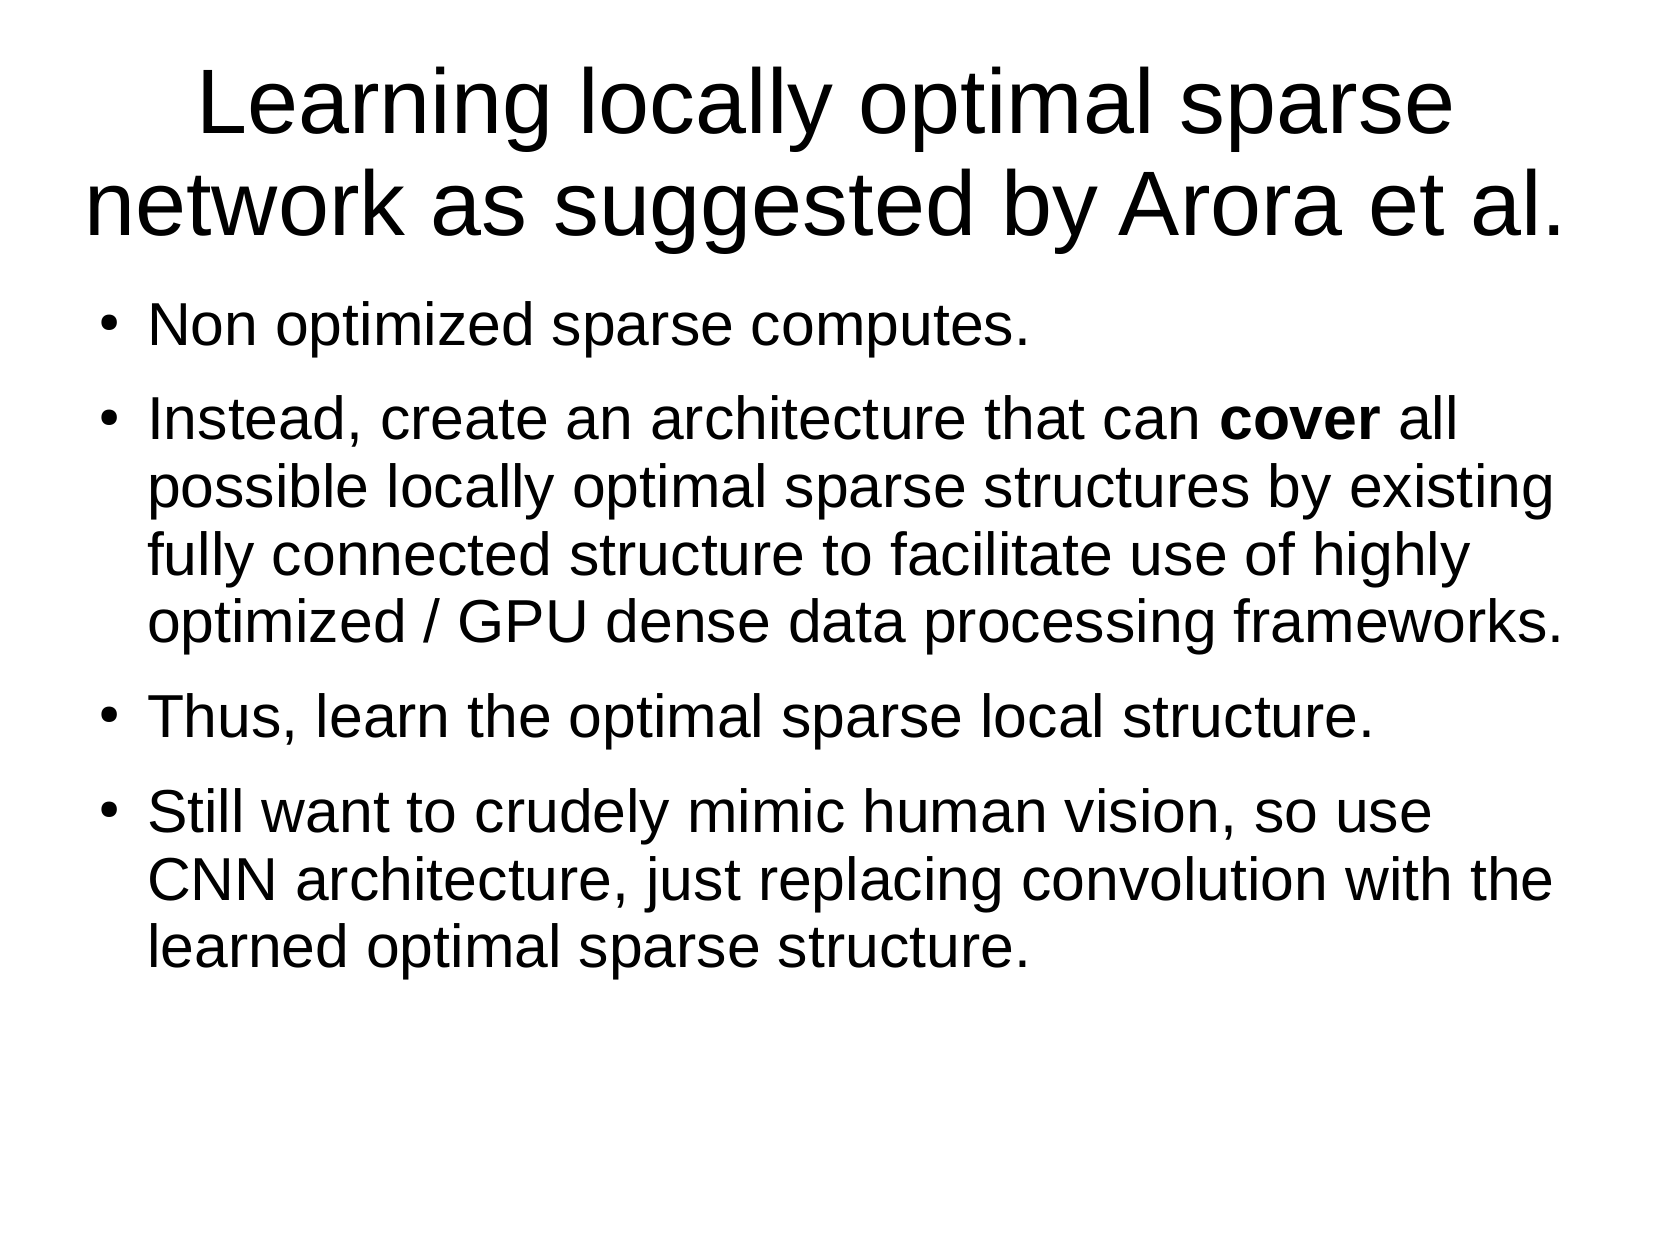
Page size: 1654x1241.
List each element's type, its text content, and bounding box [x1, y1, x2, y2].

list Non optimized sparse computes. Instead, create an architecture that can cover all possible locally optimal sparse structures by existing fully connected structure to facilitate use of highly optimized / GPU dense data processing frameworks. Thus, learn the optimal sparse local structure. Still want to crudely mimic human vision, so use CNN architecture, just replacing convolution with the learned optimal sparse structure. [82, 290, 1571, 1010]
title Learning locally optimal sparse network as suggested by Arora et al. [82, 49, 1571, 257]
